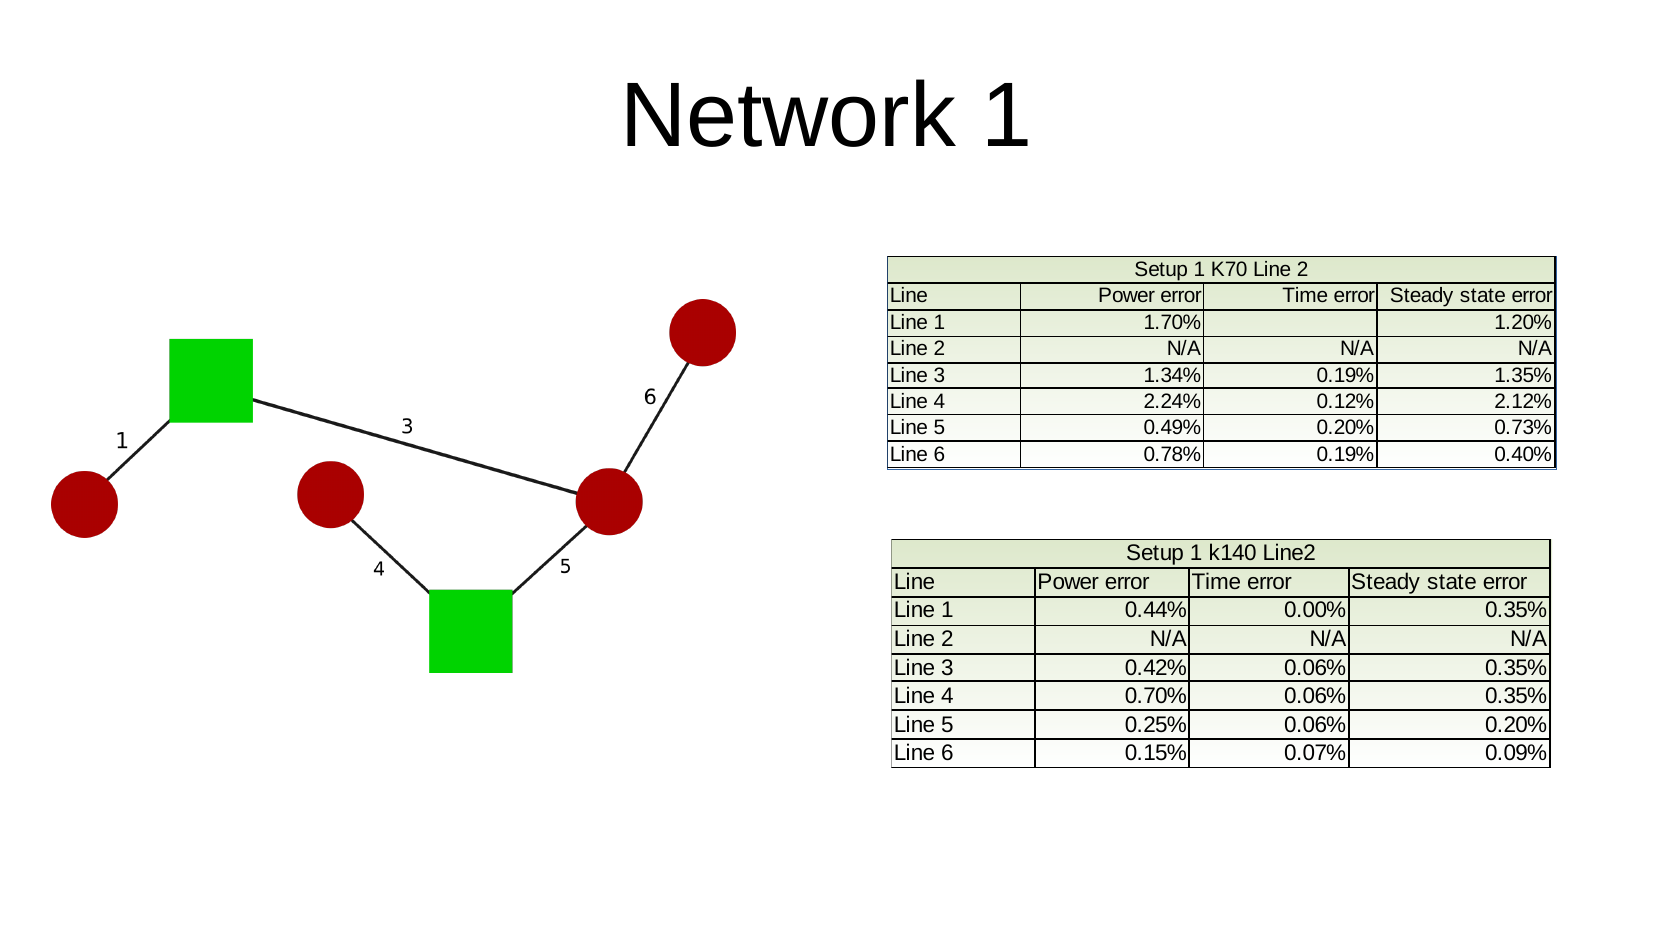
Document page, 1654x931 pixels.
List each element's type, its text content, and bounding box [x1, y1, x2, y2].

chart [887, 256, 1557, 470]
chart [891, 539, 1552, 770]
title Network 1 [82, 37, 1571, 193]
picture [51, 299, 736, 673]
